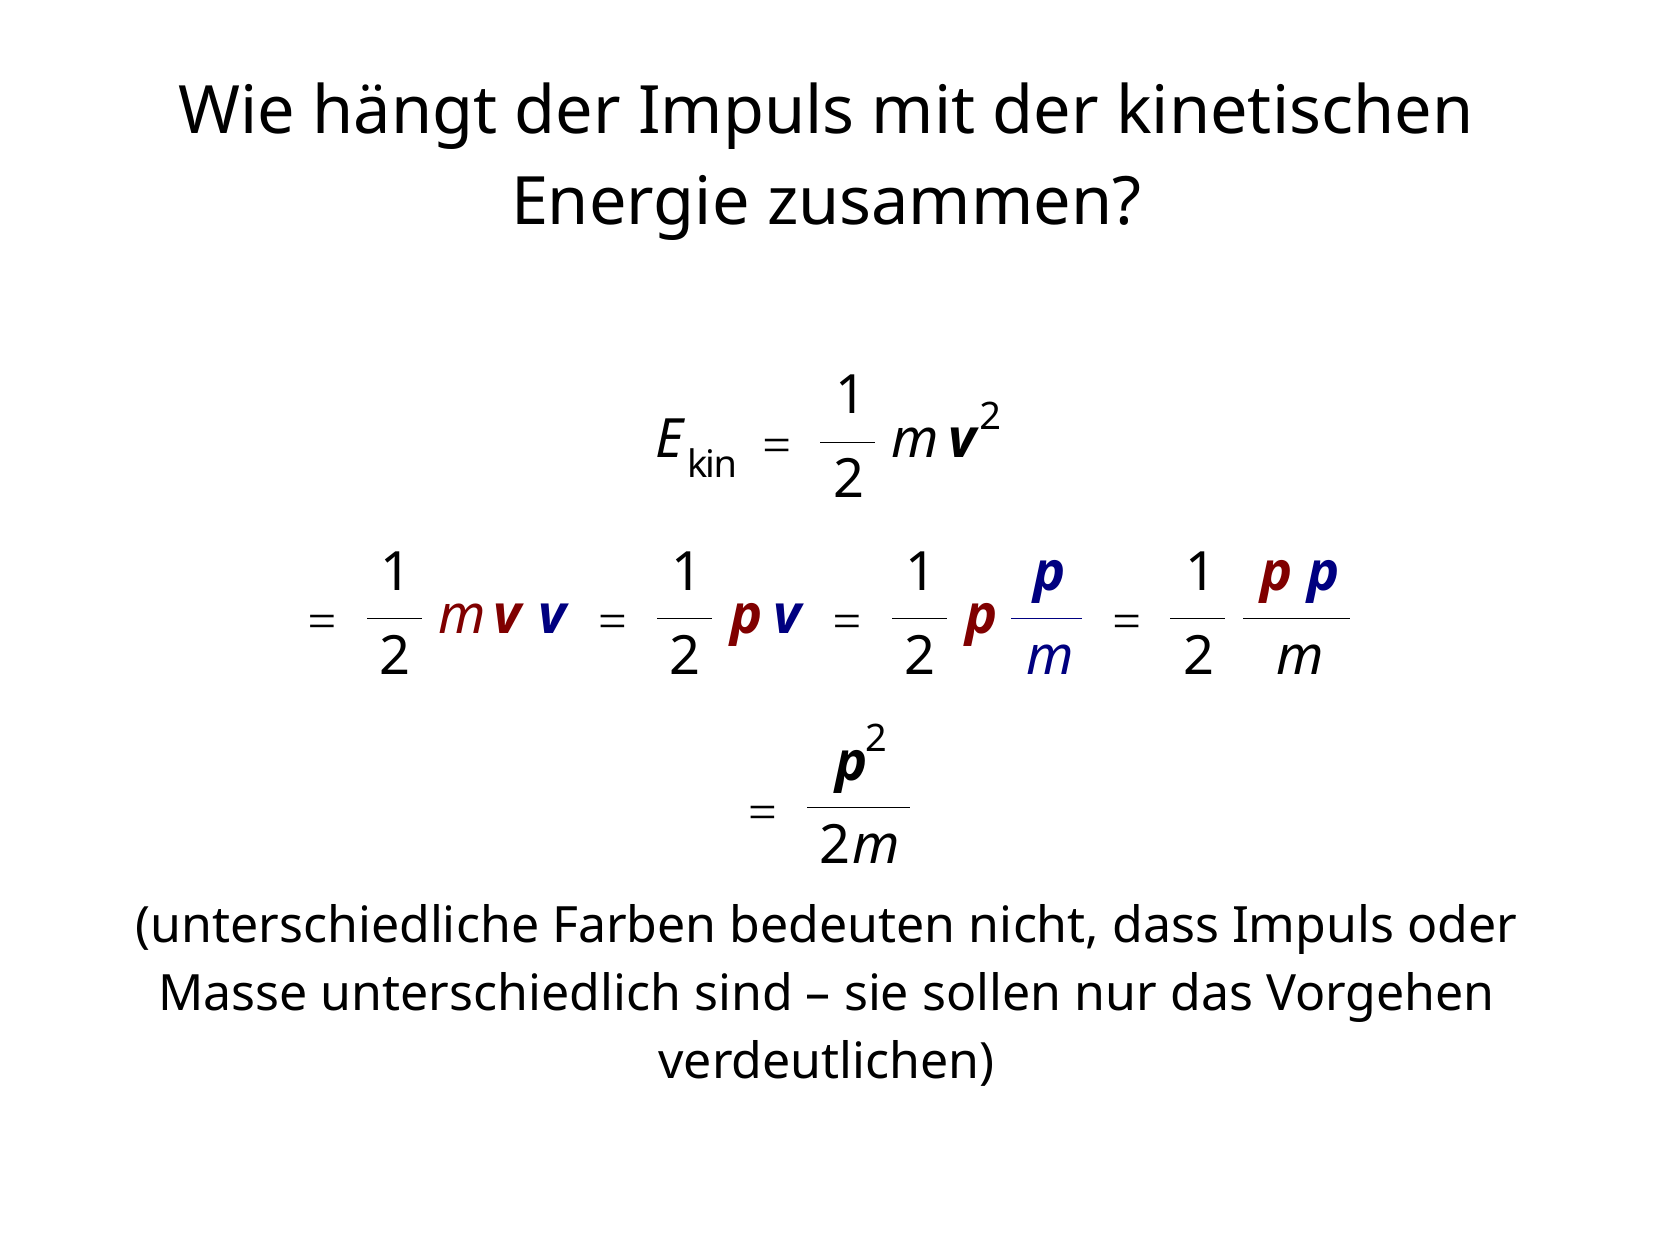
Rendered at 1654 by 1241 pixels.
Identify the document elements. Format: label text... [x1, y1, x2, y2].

title Wie hängt der Impuls mit der kinetischen Energie zusammen? [82, 49, 1571, 252]
chart [294, 362, 1359, 879]
subtitle (unterschiedliche Farben bedeuten nicht, dass Impuls oder Masse unterschiedlich sind – sie sollen nur das Vorgehen verdeutlichen) [82, 252, 1571, 1048]
